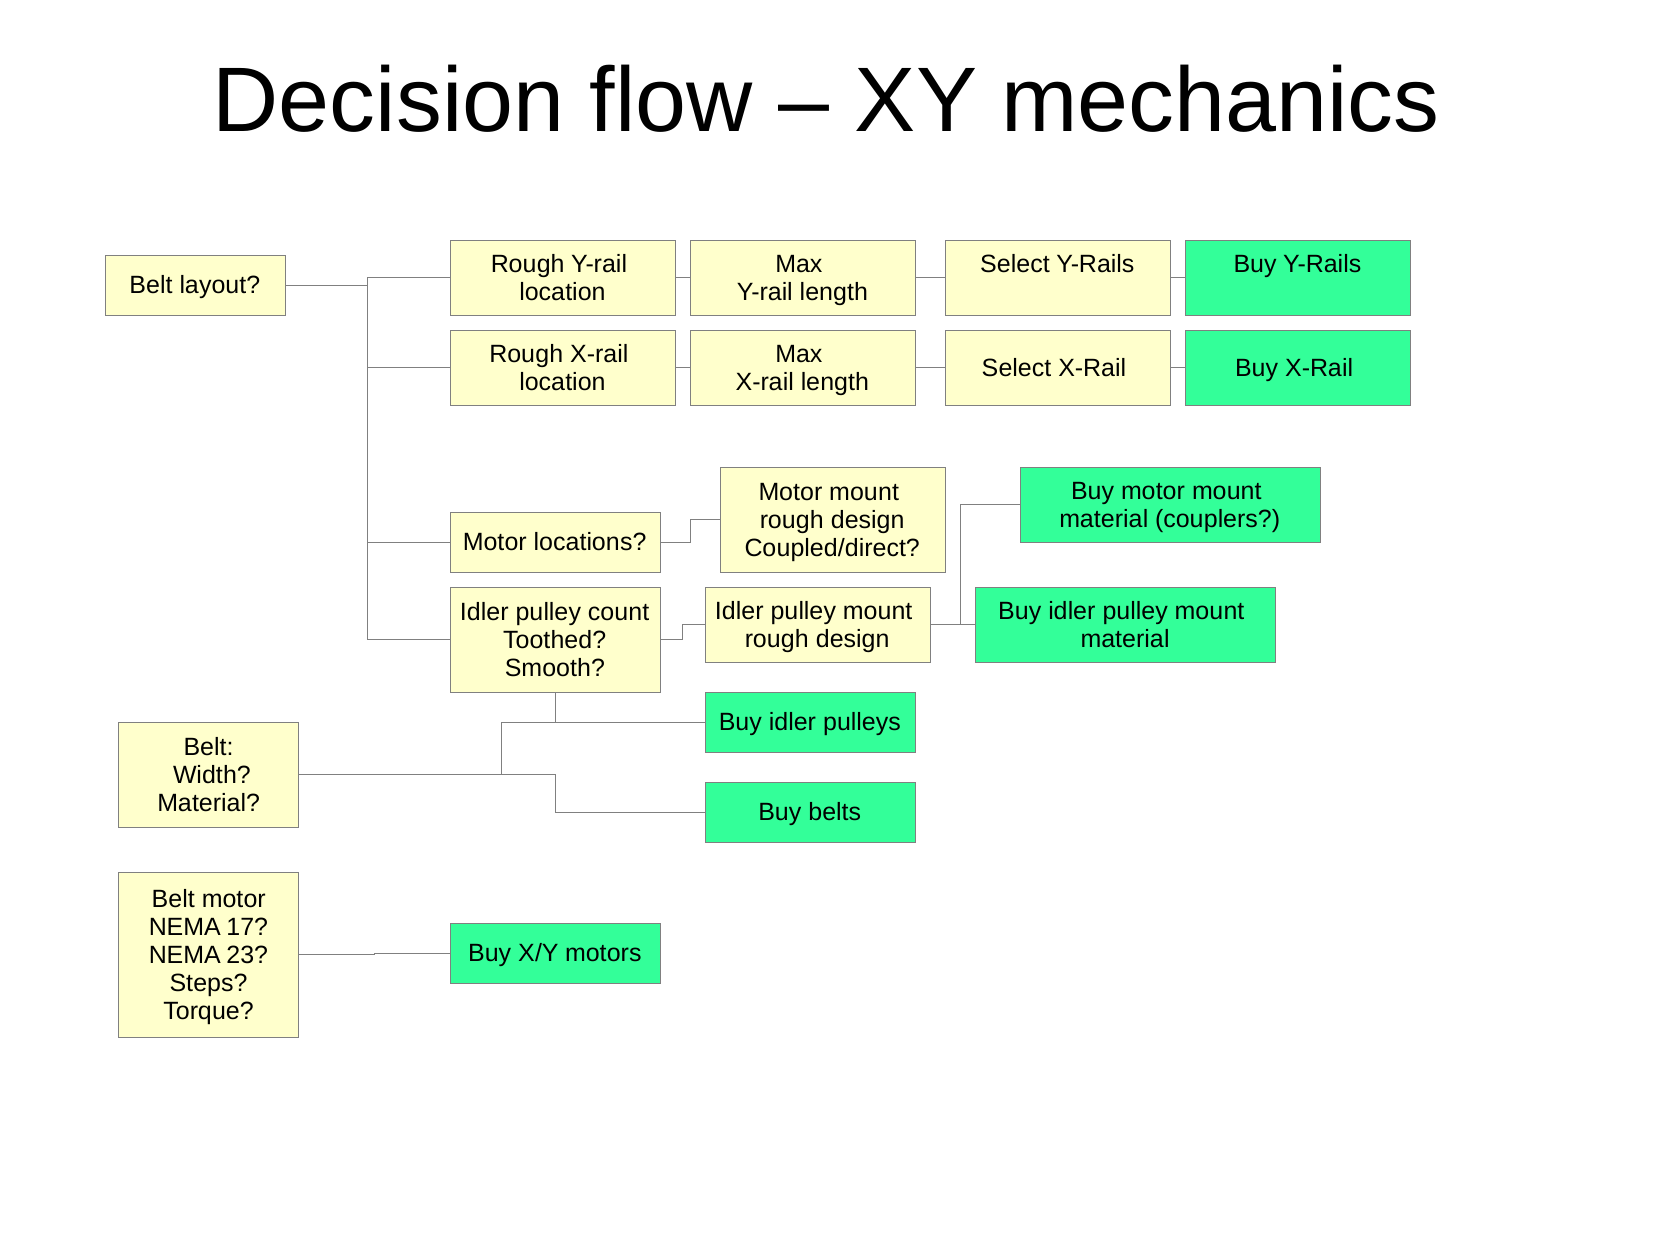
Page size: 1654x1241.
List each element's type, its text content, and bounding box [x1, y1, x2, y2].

title Decision flow – XY mechanics [82, 48, 1571, 152]
text_box Motor mount rough design Coupled/direct? [720, 467, 946, 573]
text_box Rough X-rail location [450, 330, 676, 406]
text_box Buy idler pulleys [705, 692, 916, 753]
text_box Buy belts [705, 782, 916, 843]
text_box Belt: Width? Material? [118, 722, 299, 828]
text_box Buy X/Y motors [450, 923, 661, 984]
text_box Rough Y-rail location [450, 240, 676, 316]
text_box Buy X-Rail [1185, 330, 1411, 406]
text_box Buy Y-Rails [1185, 240, 1411, 316]
text_box Idler pulley mount rough design [705, 587, 931, 663]
text_box Buy motor mount material (couplers?) [1020, 467, 1321, 543]
text_box Belt layout? [105, 255, 286, 316]
text_box Select Y-Rails [945, 240, 1171, 316]
text_box Buy idler pulley mount material [975, 587, 1276, 663]
text_box Belt motor NEMA 17? NEMA 23? Steps? Torque? [118, 872, 299, 1038]
text_box Max X-rail length [690, 330, 916, 406]
text_box Idler pulley count Toothed? Smooth? [450, 587, 661, 693]
text_box Motor locations? [450, 512, 661, 573]
text_box Max Y-rail length [690, 240, 916, 316]
text_box Select X-Rail [945, 330, 1171, 406]
